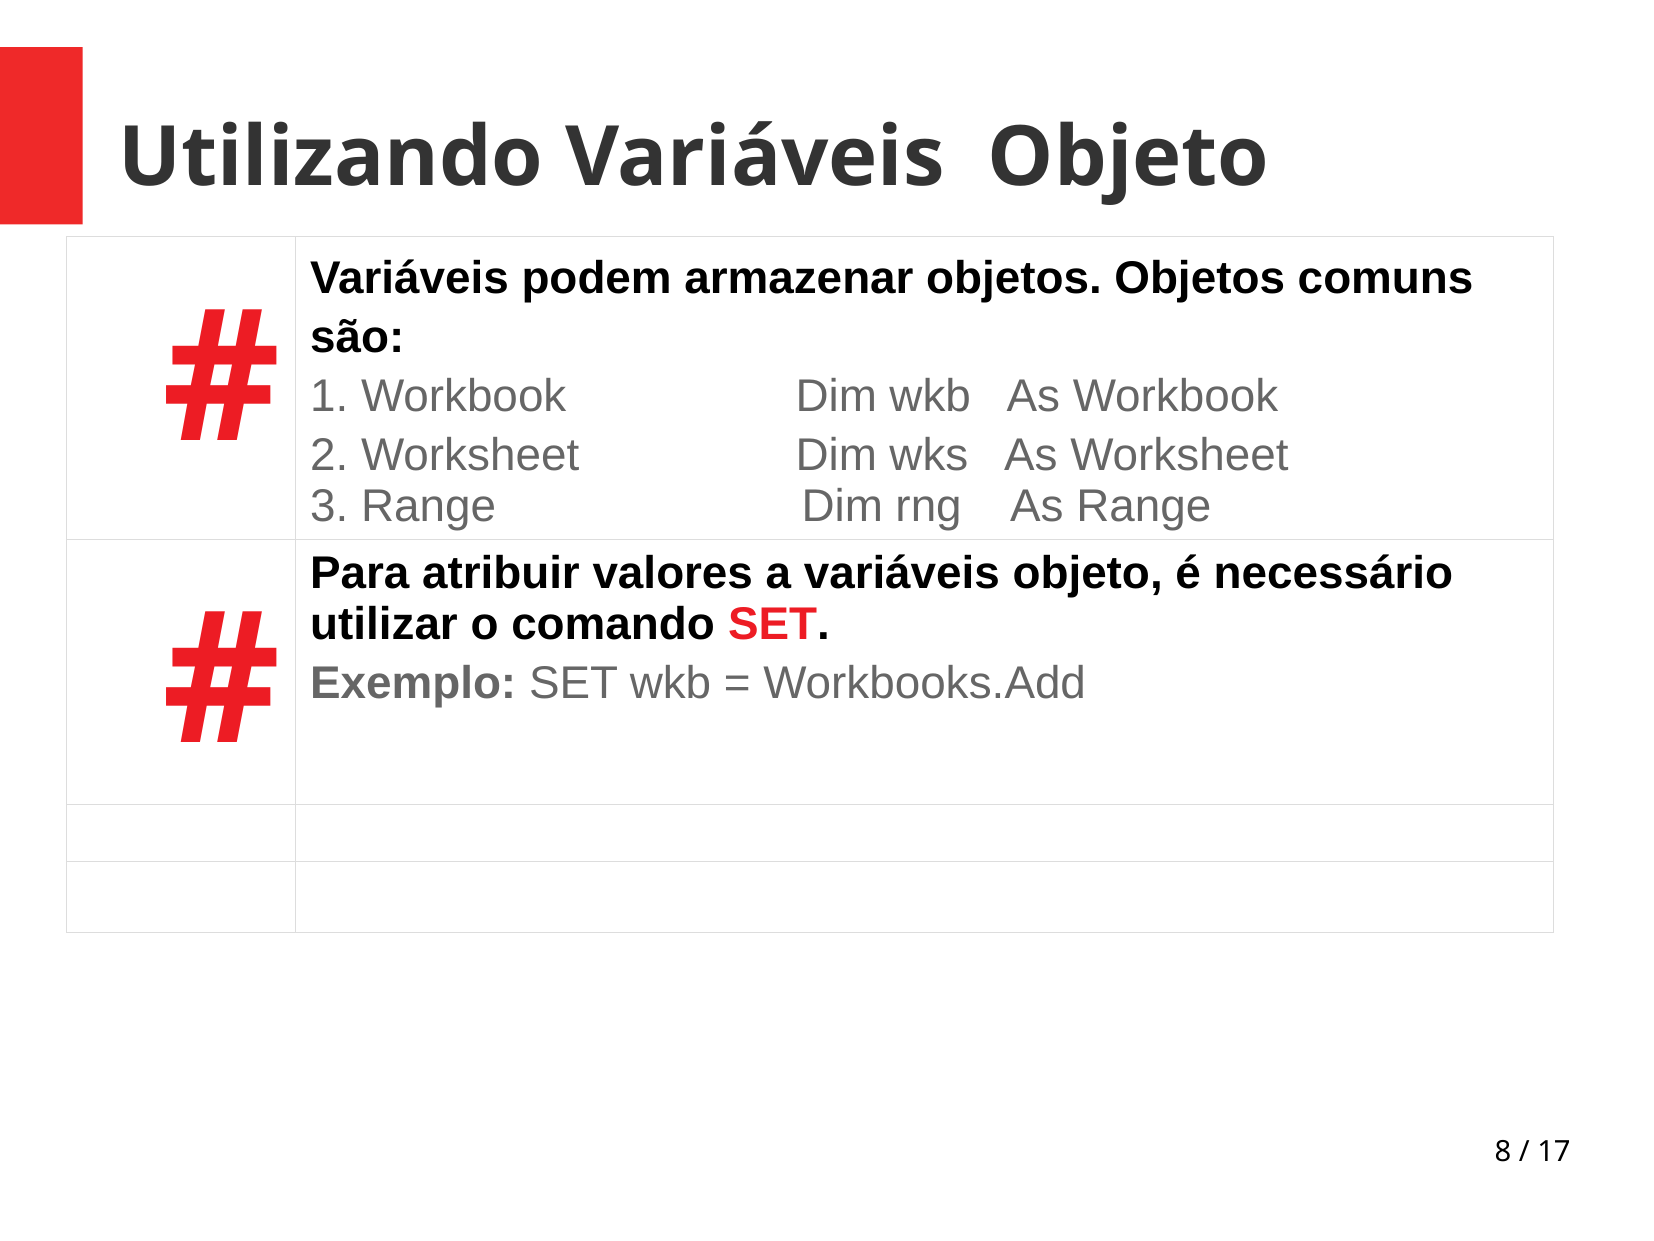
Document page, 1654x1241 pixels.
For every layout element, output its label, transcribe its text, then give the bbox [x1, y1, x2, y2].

table_cell # [67, 540, 295, 804]
title Utilizando Variáveis Objeto [118, 49, 1571, 257]
table_cell [67, 805, 295, 861]
table_header # [67, 237, 295, 539]
table_cell [296, 805, 1553, 861]
table_header Variáveis podem armazenar objetos. Objetos comuns são: 1. Workbook Dim wkb As Workbook 2. Worksheet Dim wks As Worksheet 3. Range Dim rng As Range [296, 237, 1553, 539]
table_cell [67, 862, 295, 932]
table_cell [296, 862, 1553, 932]
table_cell Para atribuir valores a variáveis objeto, é necessário utilizar o comando SET. Exemplo: SET wkb = Workbooks.Add [296, 540, 1553, 804]
